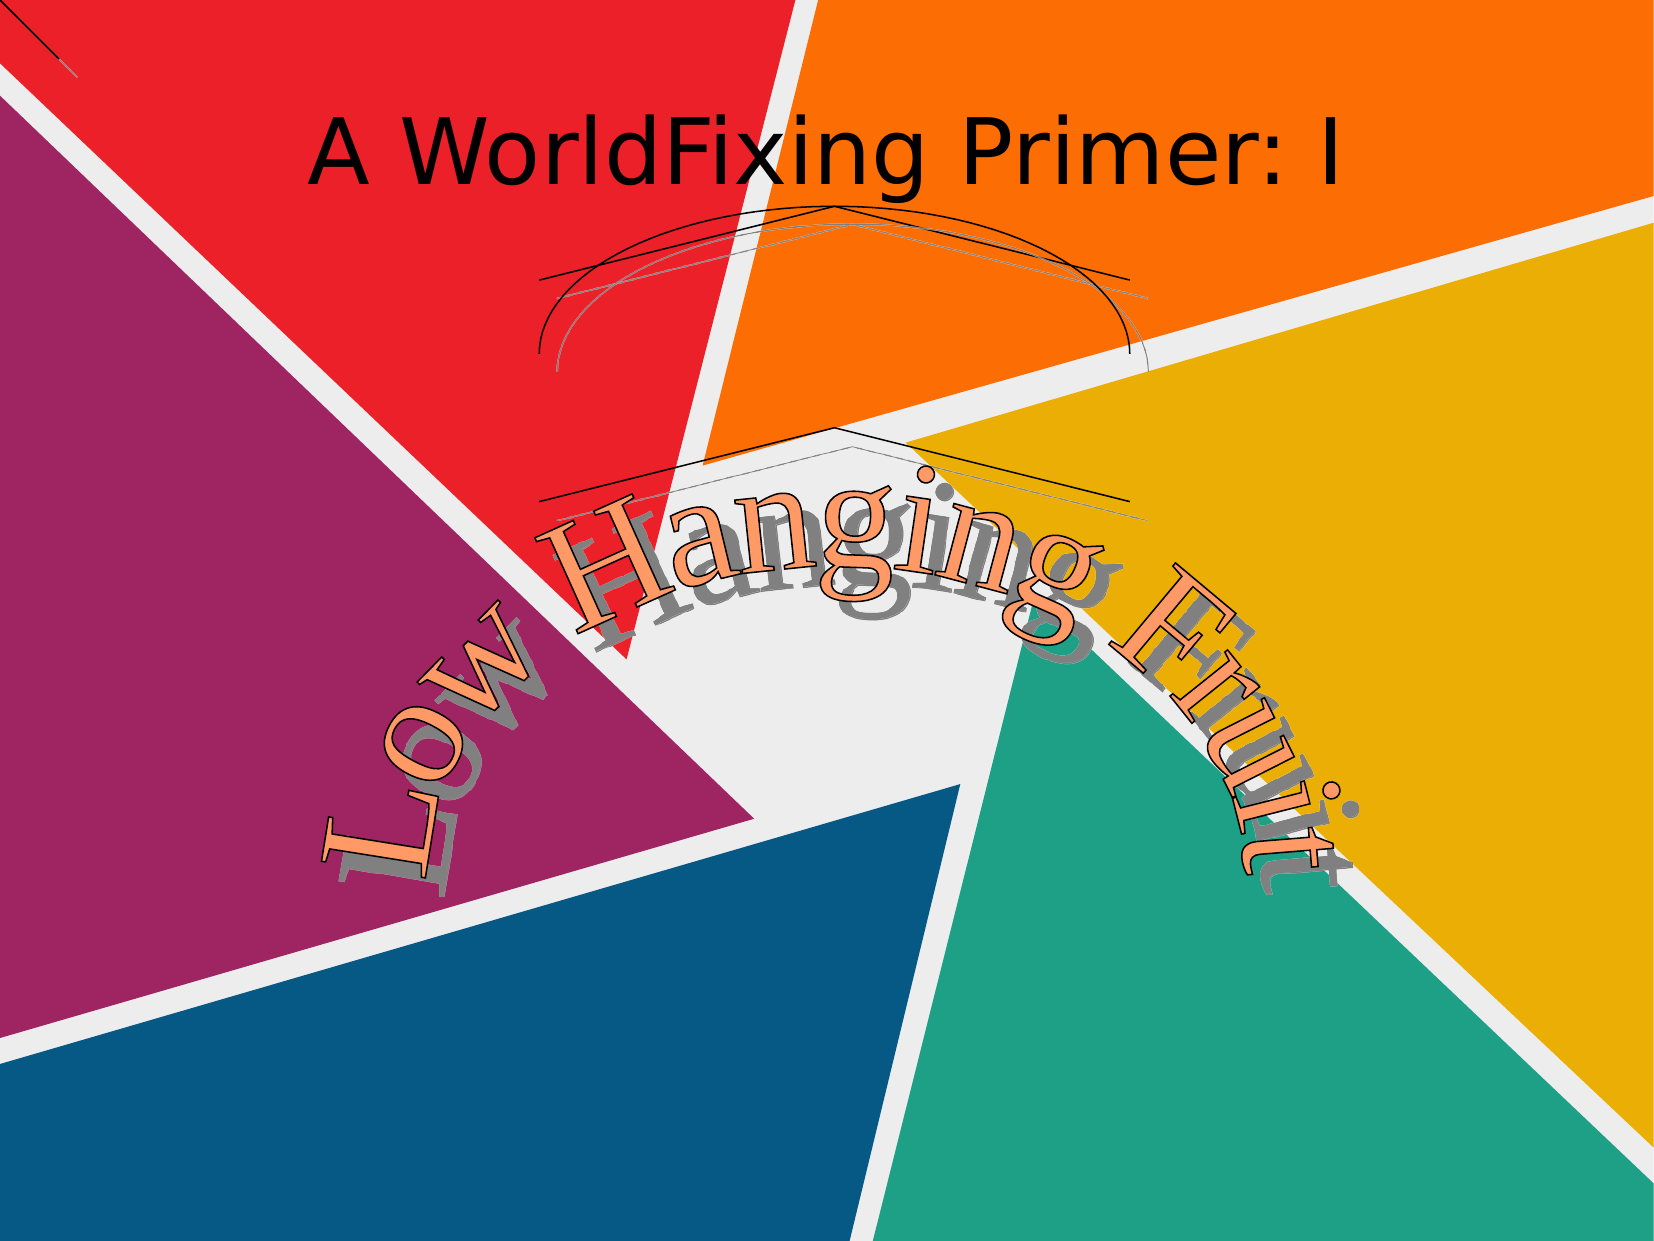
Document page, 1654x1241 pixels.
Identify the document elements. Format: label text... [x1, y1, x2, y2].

text_box Low Hanging Fruit [1002, 535, 1104, 646]
text_box Low Hanging Fruit [820, 485, 892, 602]
text_box Low Hanging Fruit [734, 493, 817, 574]
text_box Low Hanging Fruit [1108, 562, 1237, 674]
text_box Low Hanging Fruit [321, 790, 439, 878]
text_box Low Hanging Fruit [935, 503, 1014, 594]
title A WorldFixing Primer: I [82, 49, 1571, 257]
text_box Low Hanging Fruit [417, 600, 529, 711]
text_box Low Hanging Fruit [1170, 649, 1260, 724]
text_box Low Hanging Fruit [670, 506, 741, 587]
text_box Low Hanging Fruit [384, 706, 463, 781]
text_box Low Hanging Fruit [1241, 827, 1334, 875]
text_box Low Hanging Fruit [894, 496, 933, 575]
text_box Low Hanging Fruit [1207, 697, 1310, 835]
text_box Low Hanging Fruit [534, 493, 676, 634]
